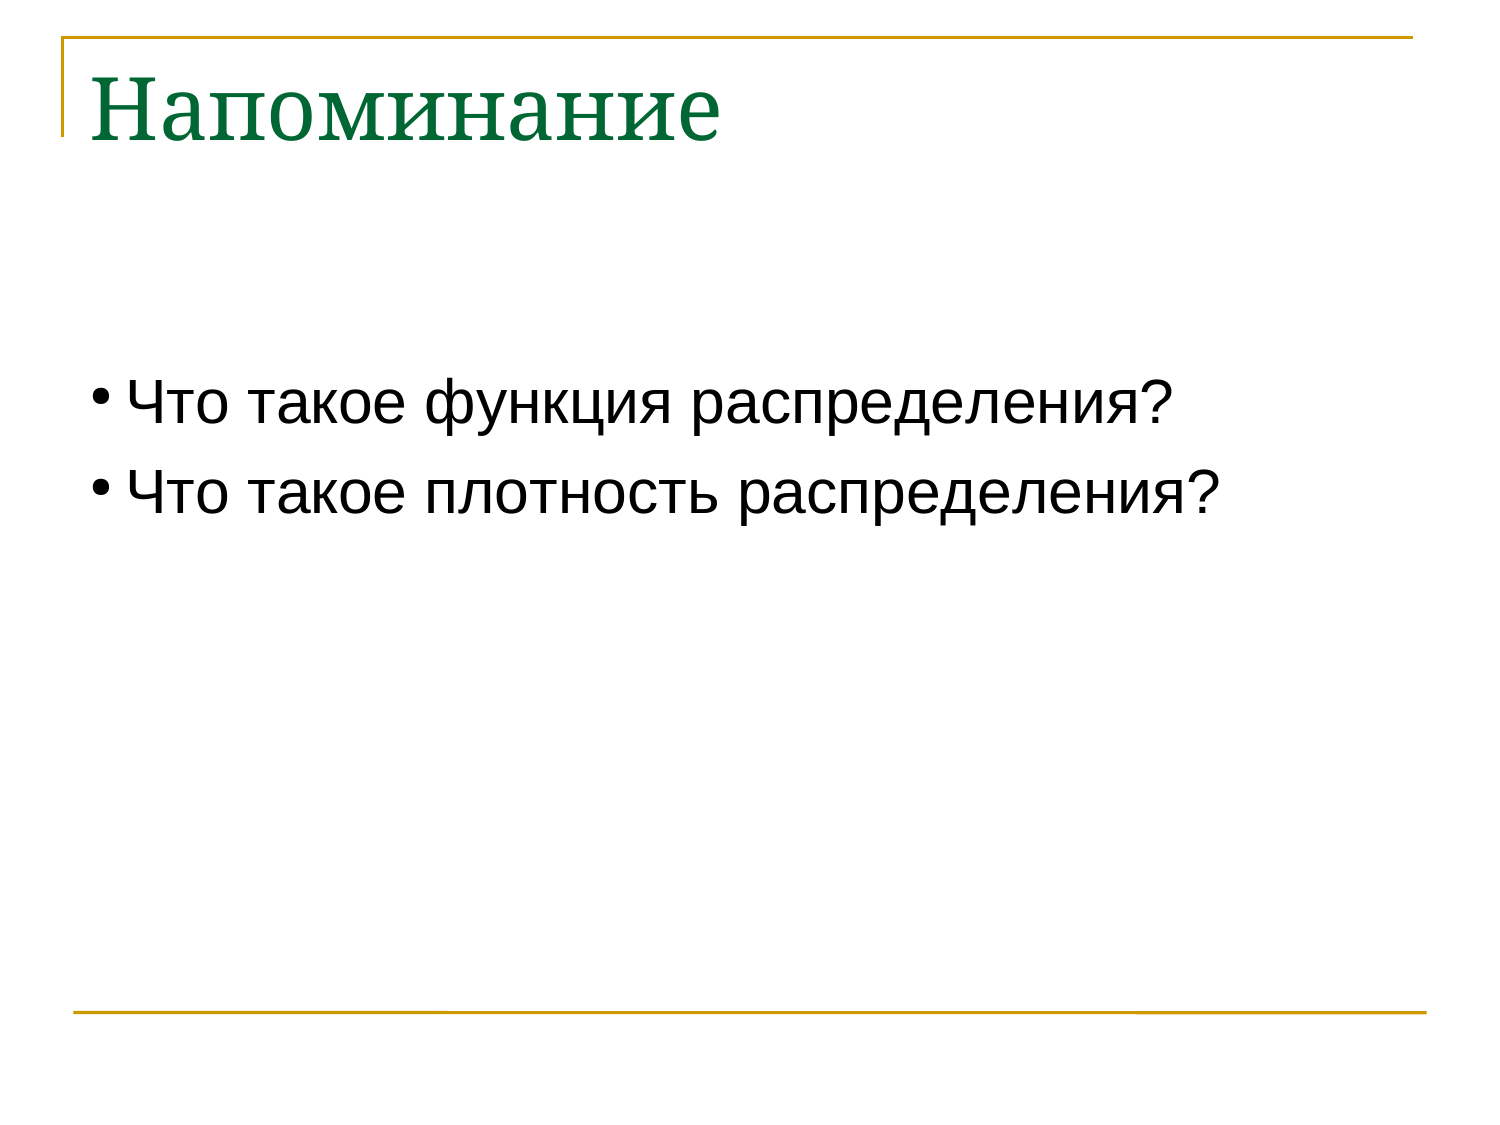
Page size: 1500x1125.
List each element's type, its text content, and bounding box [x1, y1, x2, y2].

list Что такое функция распределения? Что такое плотность распределения? [75, 262, 1425, 1006]
title Напоминание [75, 45, 1425, 233]
